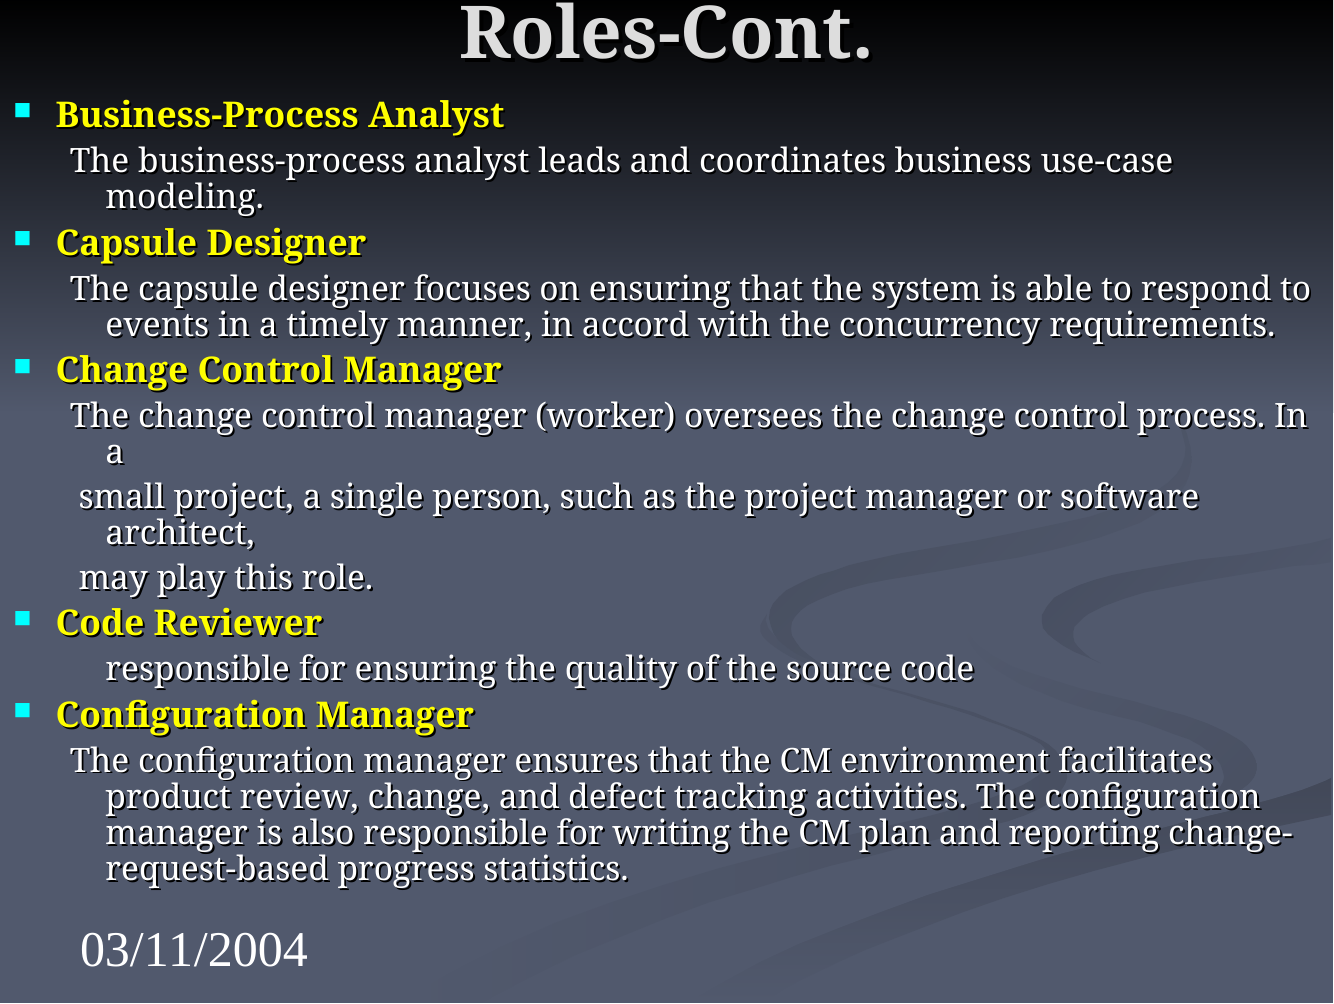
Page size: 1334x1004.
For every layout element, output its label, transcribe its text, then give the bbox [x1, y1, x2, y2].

list Business-Process Analyst The business-process analyst leads and coordinates business use-case modeling. Capsule Designer The capsule designer focuses on ensuring that the system is able to respond to events in a timely manner, in accord with the concurrency requirements. Change Control Manager The change control manager (worker) oversees the change control process. In a small project, a single person, such as the project manager or software architect, may play this role. Code Reviewer responsible for ensuring the quality of the source code Configuration Manager The configuration manager ensures that the CM environment facilitates product review, change, and defect tracking activities. The configuration manager is also responsible for writing the CM plan and reporting change-request-based progress statistics. [0, 90, 1334, 939]
title Roles-Cont. [66, 0, 1267, 80]
